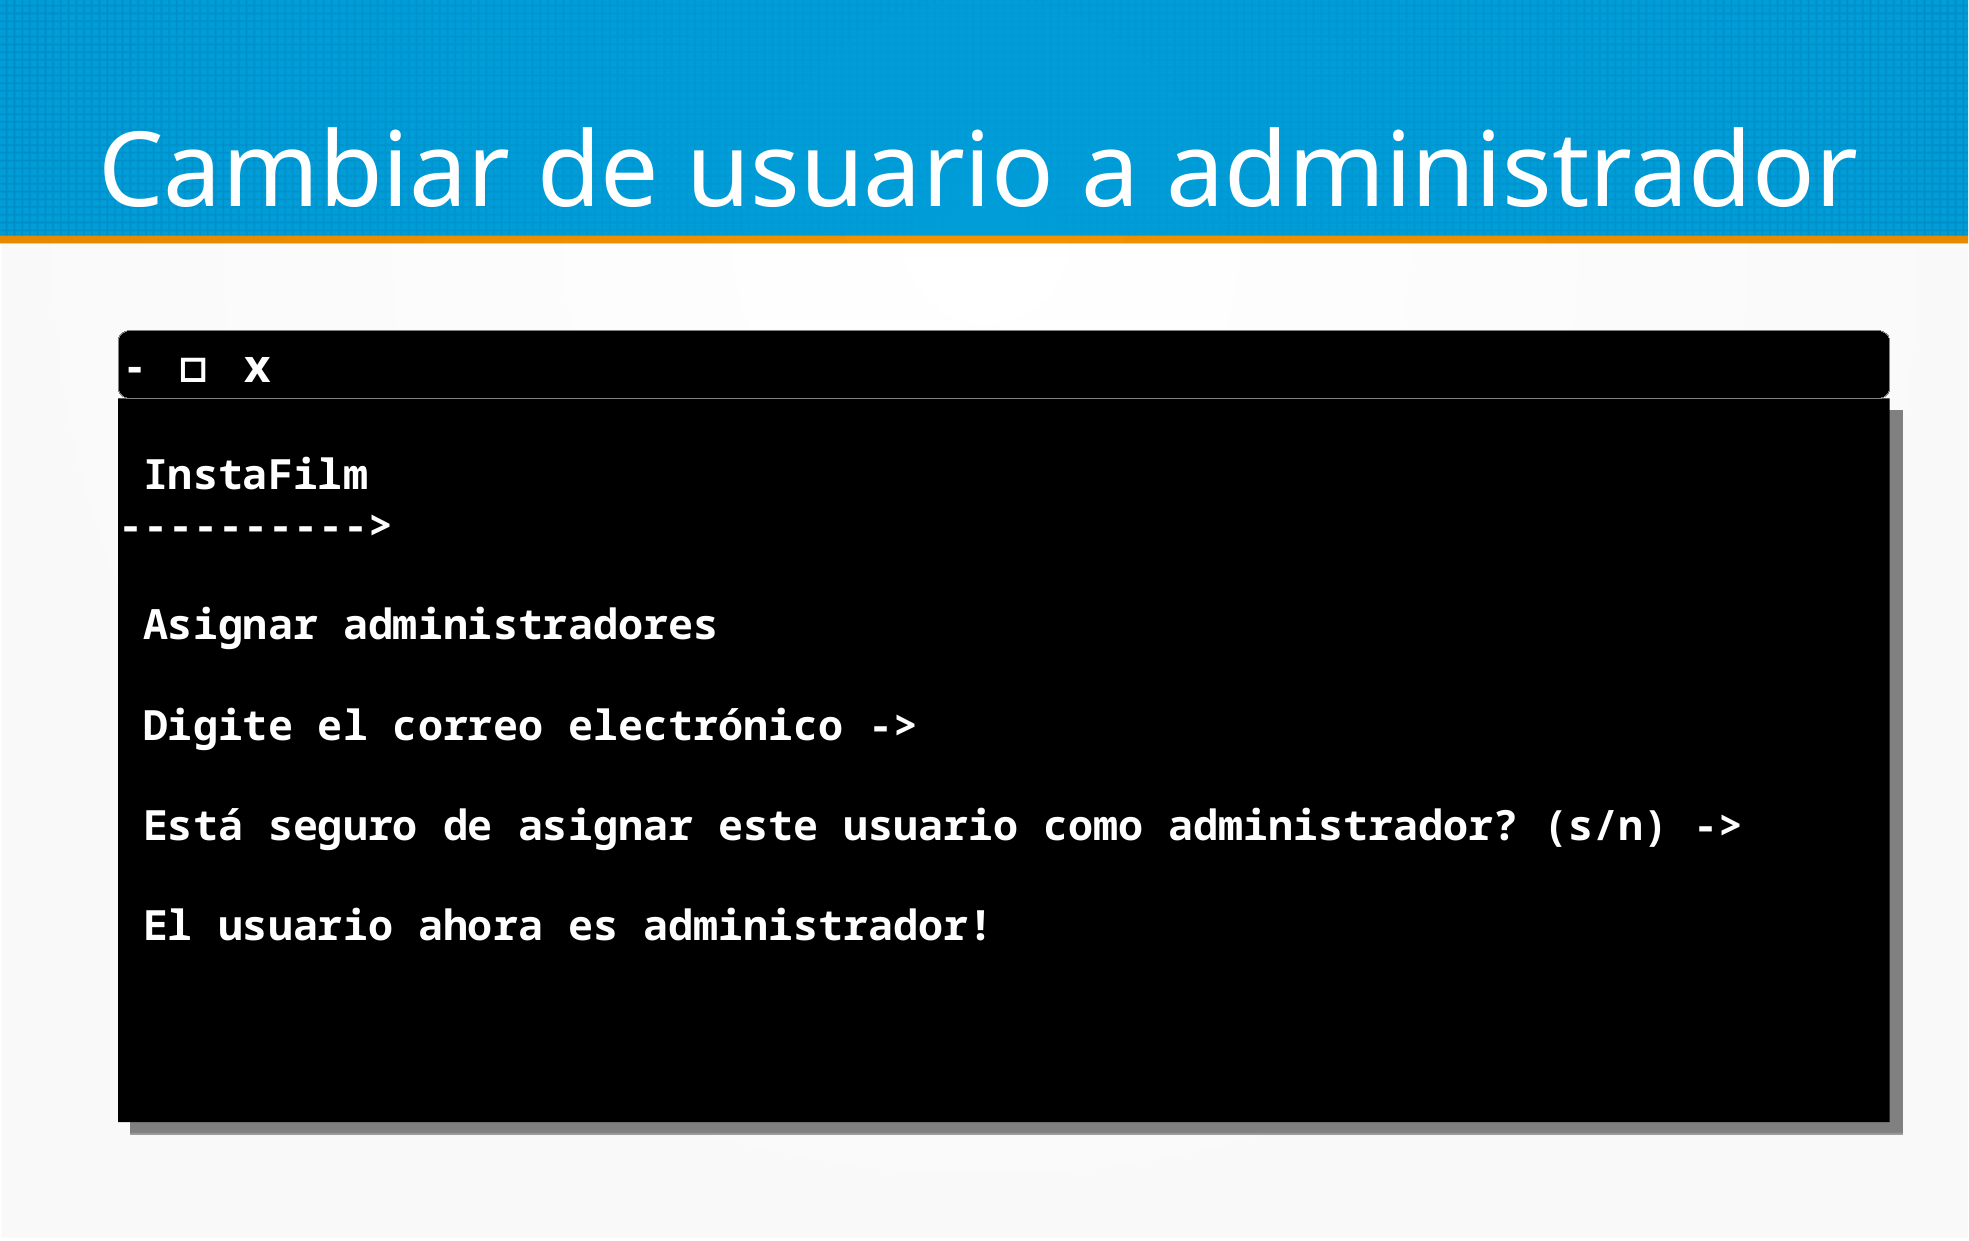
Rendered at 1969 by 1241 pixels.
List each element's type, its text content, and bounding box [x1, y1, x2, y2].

text_box InstaFilm ----------> Asignar administradores Digite el correo electrónico -> Está seguro de asignar este usuario como administrador? (s/n) -> El usuario ahora es administrador! [118, 398, 1890, 1123]
text_box - □ x [118, 330, 1890, 399]
title Cambiar de usuario a administrador [98, 19, 1870, 227]
